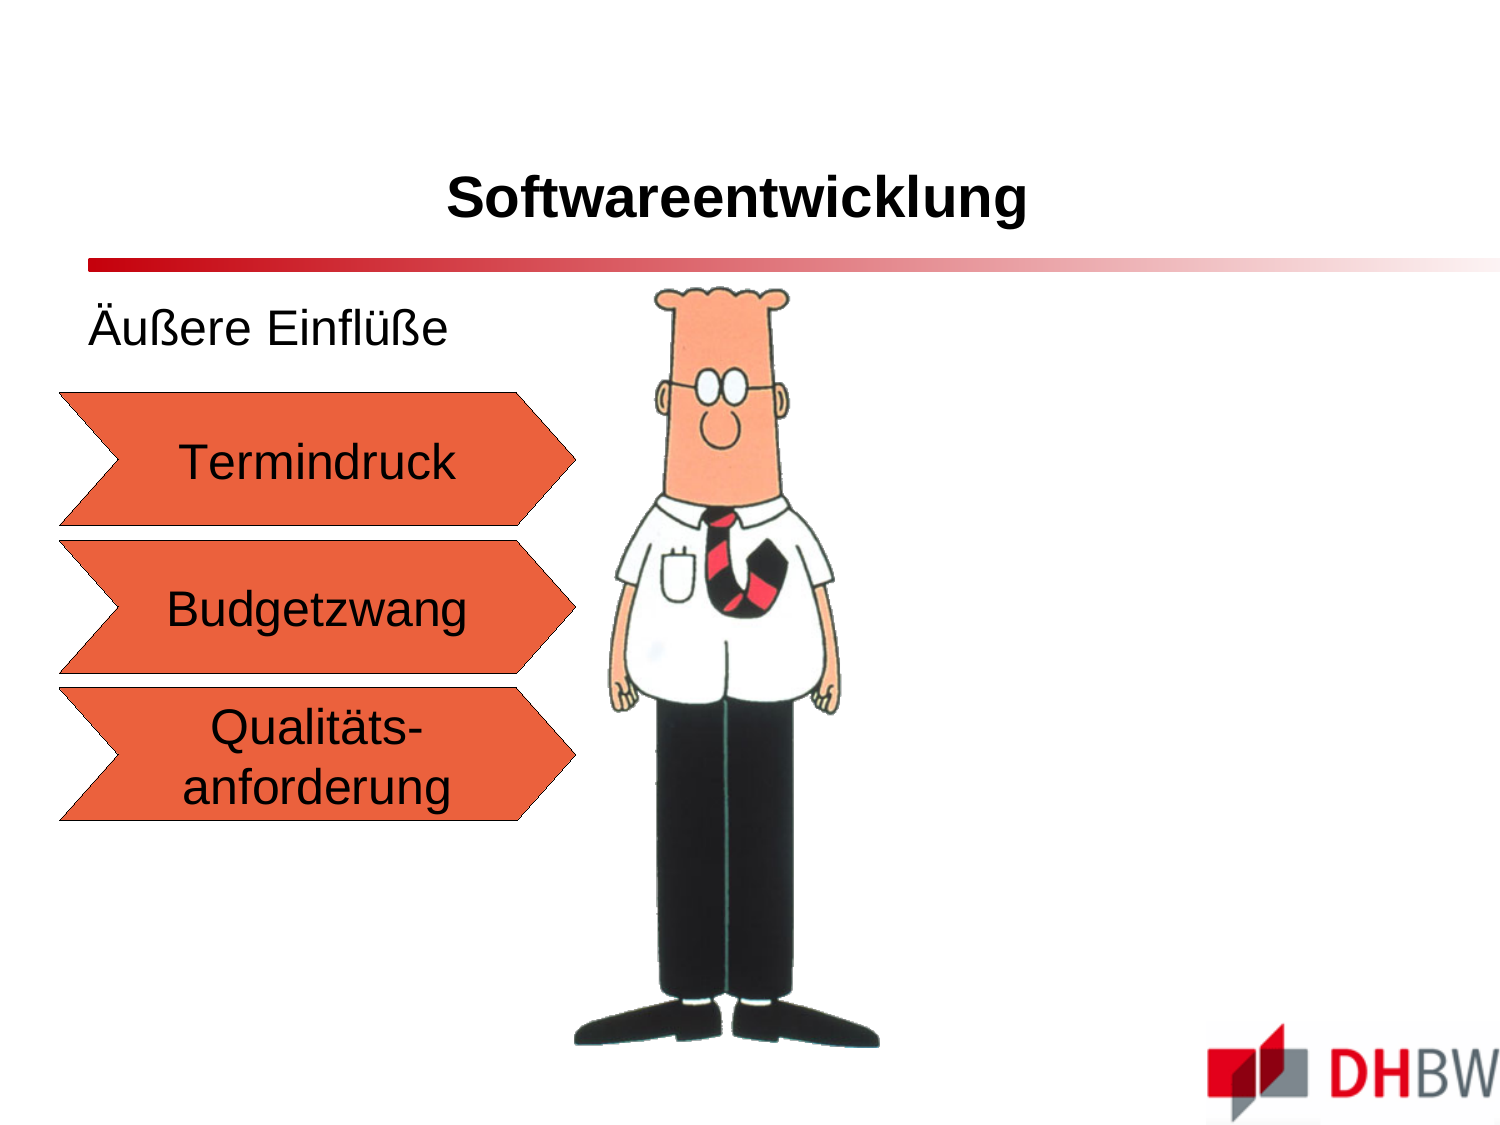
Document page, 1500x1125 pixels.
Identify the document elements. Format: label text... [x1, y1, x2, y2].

text_box Budgetzwang [59, 540, 576, 674]
text_box Termindruck [59, 392, 576, 526]
text_box Qualitäts- anforderung [59, 687, 576, 821]
picture [1206, 1021, 1500, 1125]
picture [472, 259, 971, 1048]
text_box Äußere Einflüße [73, 288, 465, 364]
title Softwareentwicklung [99, 99, 1375, 288]
